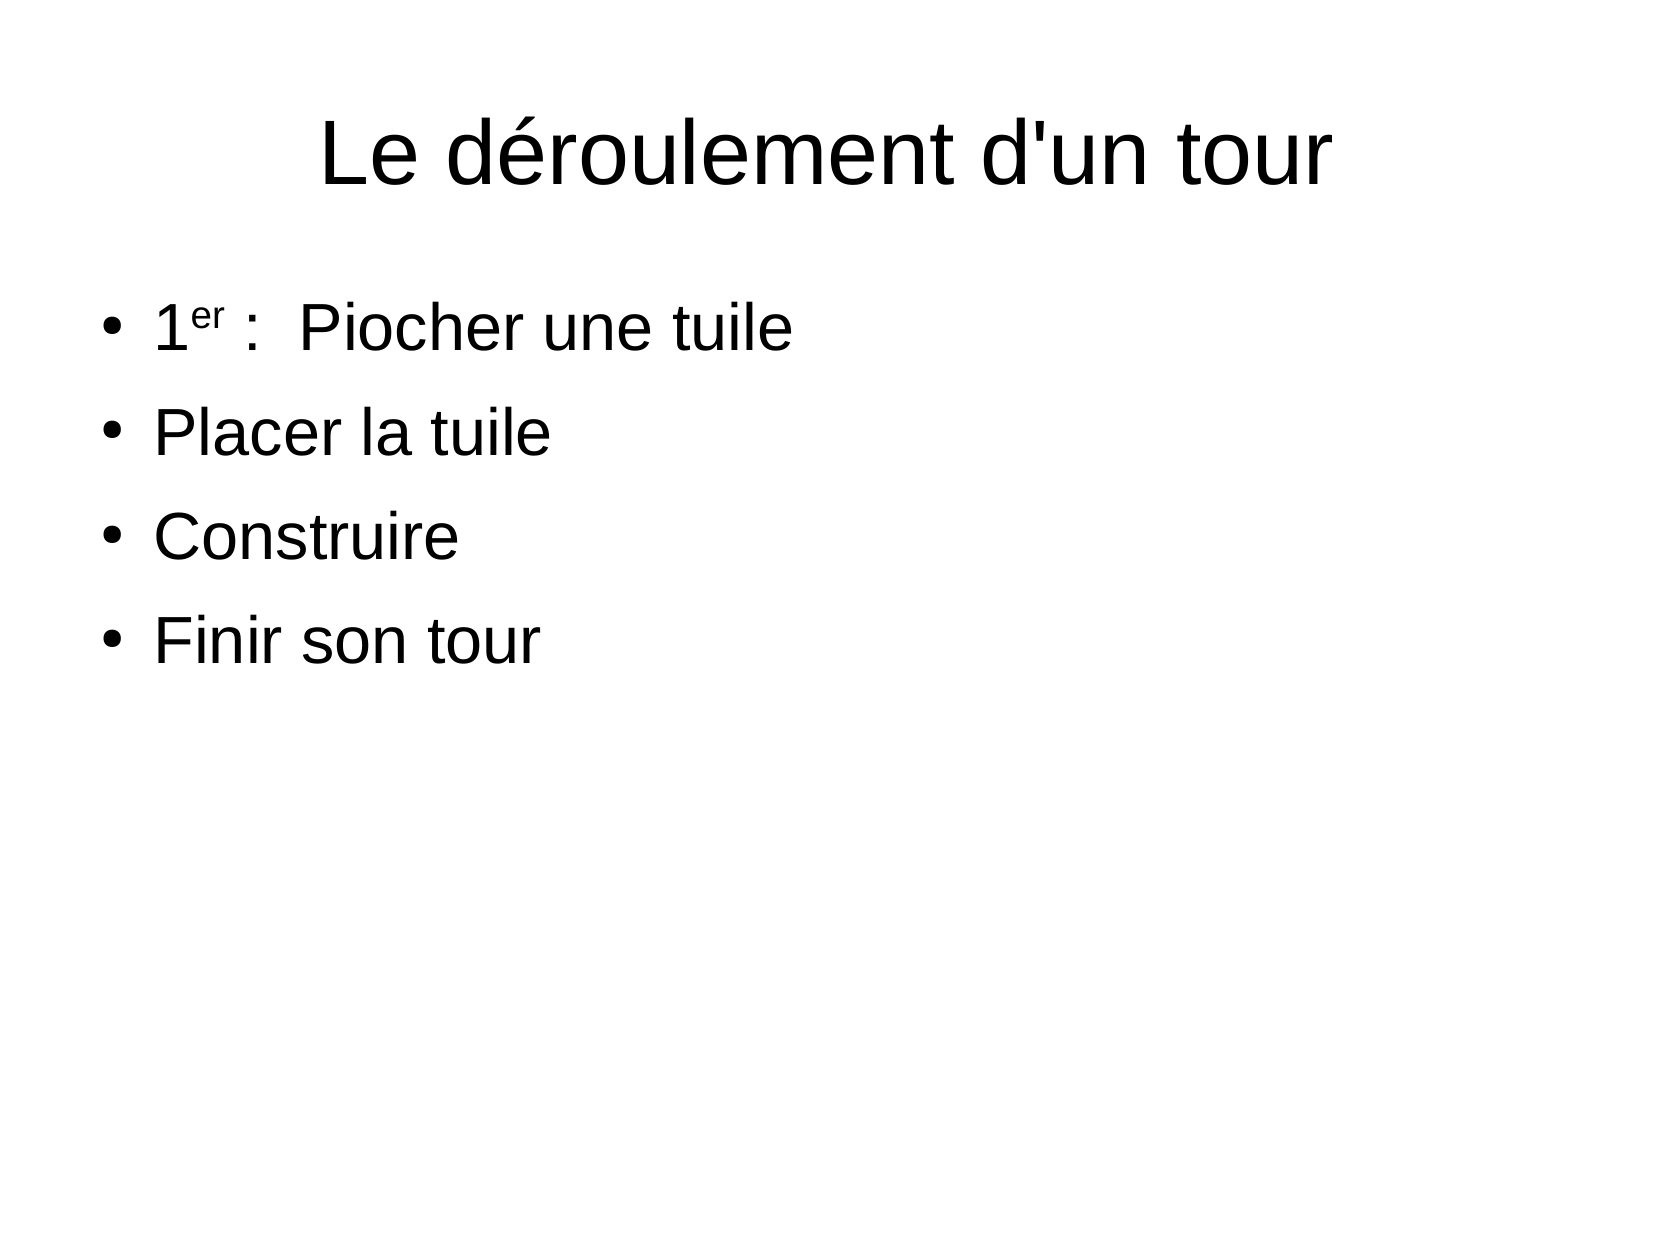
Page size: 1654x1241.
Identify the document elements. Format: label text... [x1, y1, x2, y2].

list 1er : Piocher une tuile Placer la tuile Construire Finir son tour [82, 290, 1571, 1010]
title Le déroulement d'un tour [82, 49, 1571, 257]
